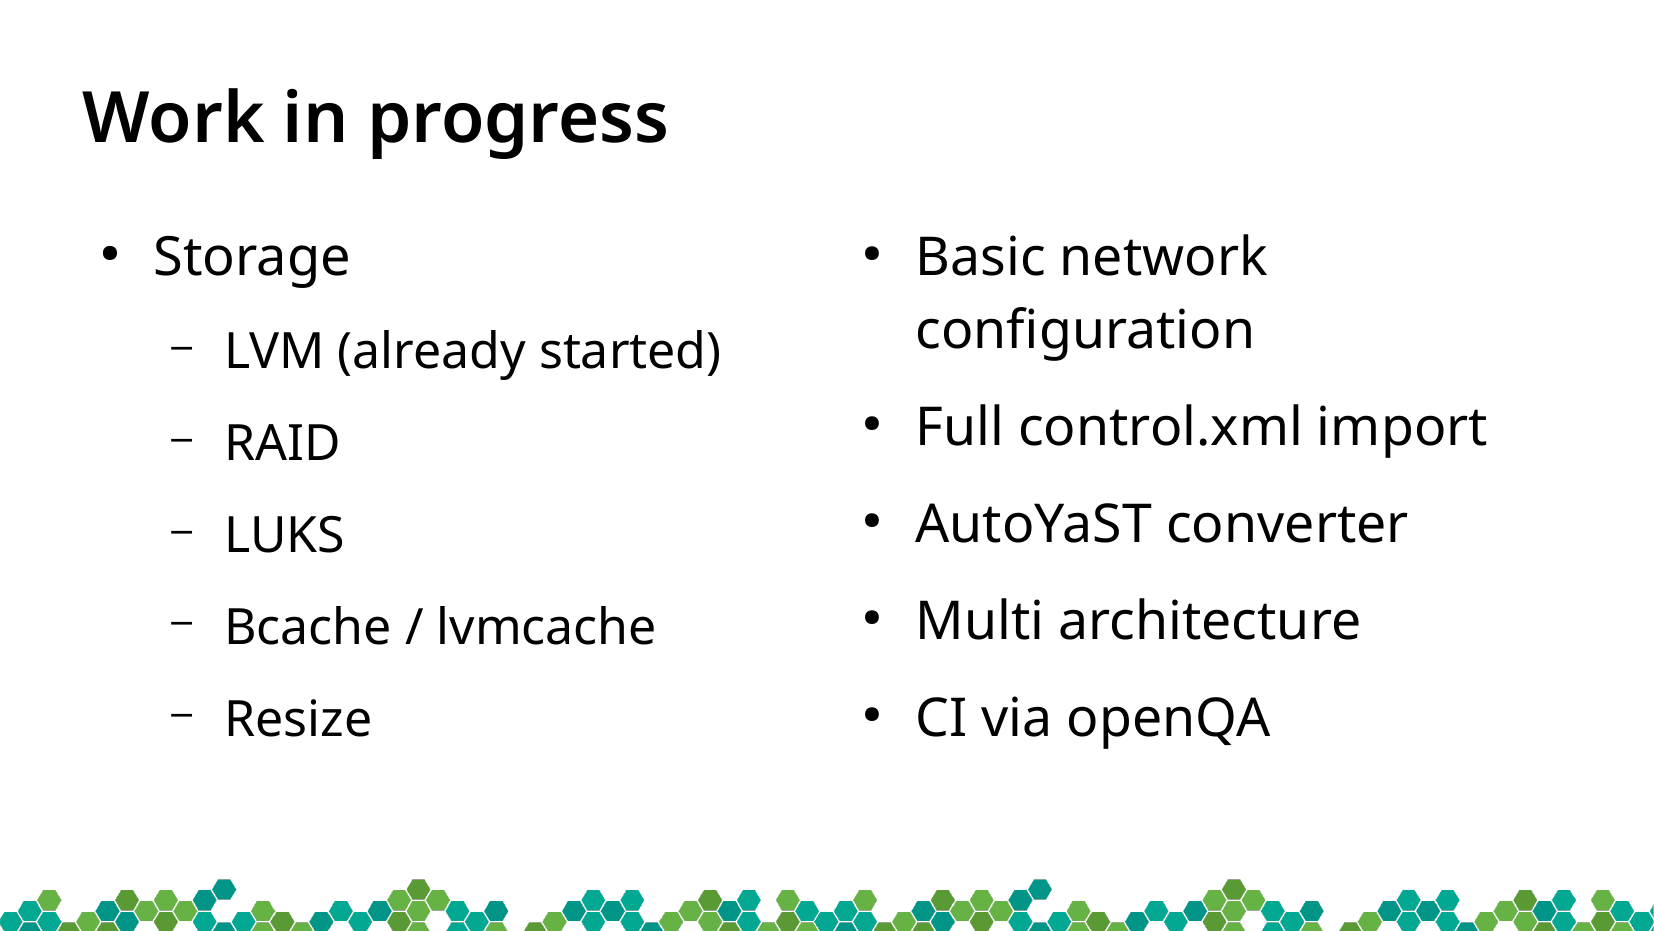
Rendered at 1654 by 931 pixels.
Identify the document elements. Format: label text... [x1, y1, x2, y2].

list Storage LVM (already started) RAID LUKS Bcache / lvmcache Resize [82, 217, 809, 758]
list Basic network configuration Full control.xml import AutoYaST converter Multi architecture CI via openQA [845, 217, 1572, 758]
title Work in progress [82, 37, 1571, 193]
picture [0, 871, 1654, 931]
